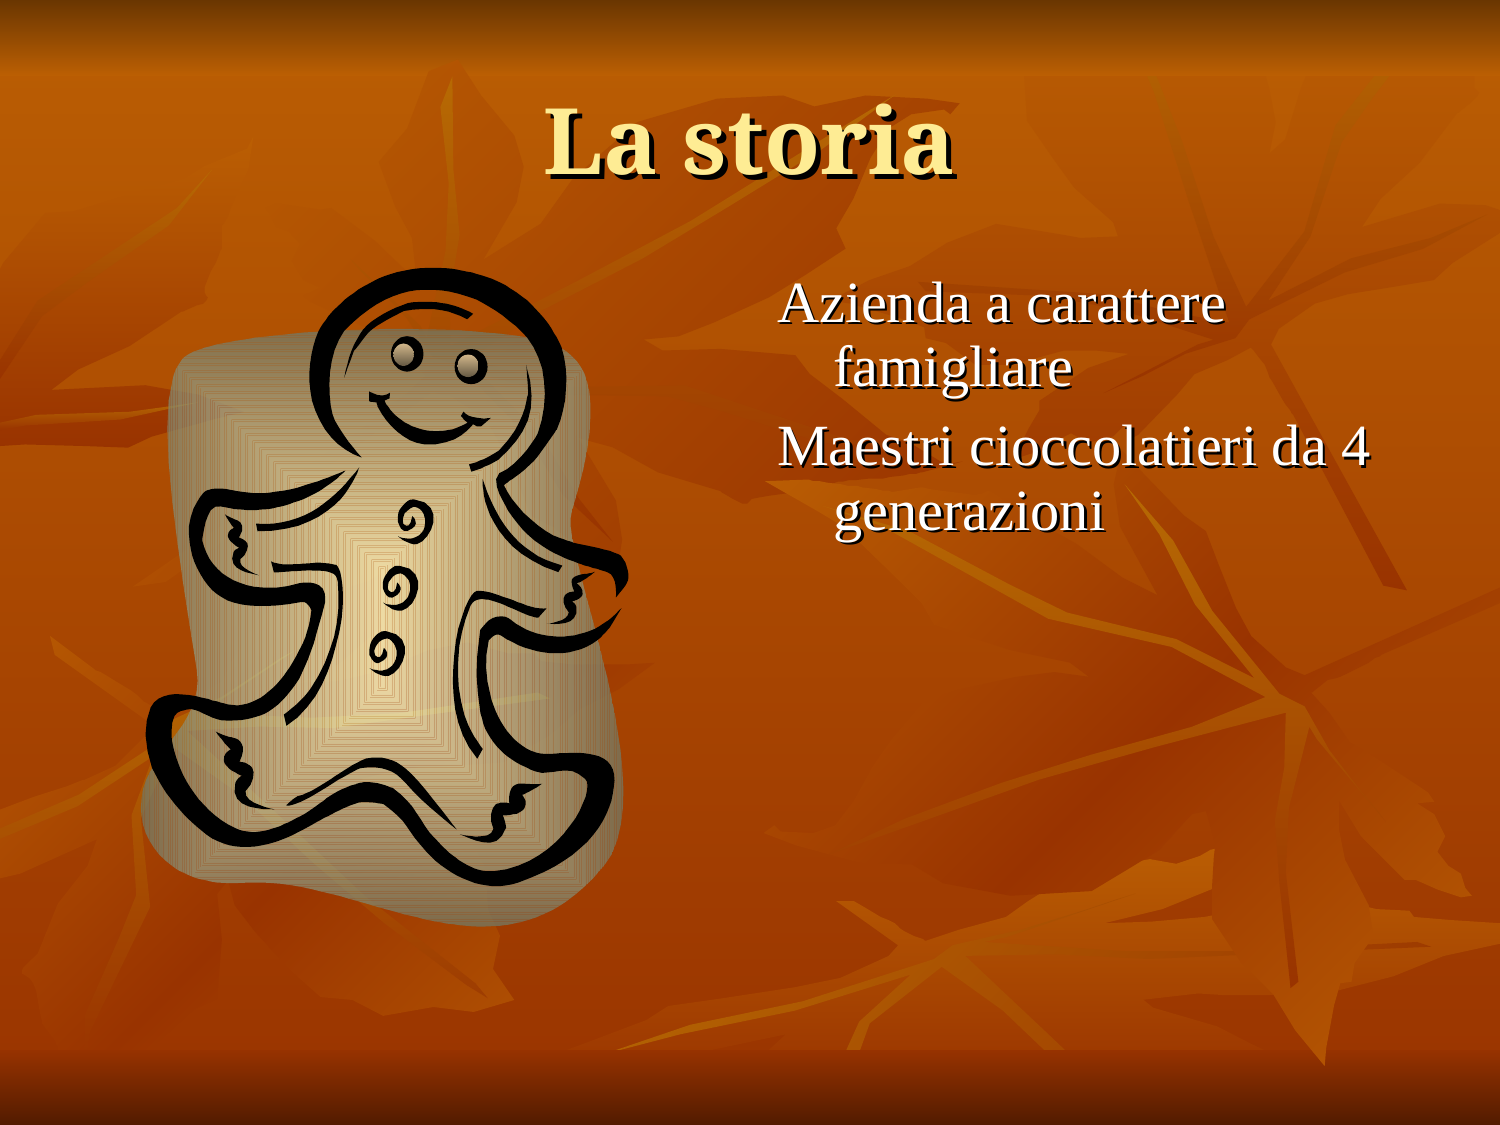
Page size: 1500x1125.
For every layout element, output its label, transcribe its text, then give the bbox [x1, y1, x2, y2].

title La storia [75, 45, 1426, 234]
list Azienda a carattere famigliare Maestri cioccolatieri da 4 generazioni [762, 262, 1426, 1006]
text_box [140, 267, 629, 927]
